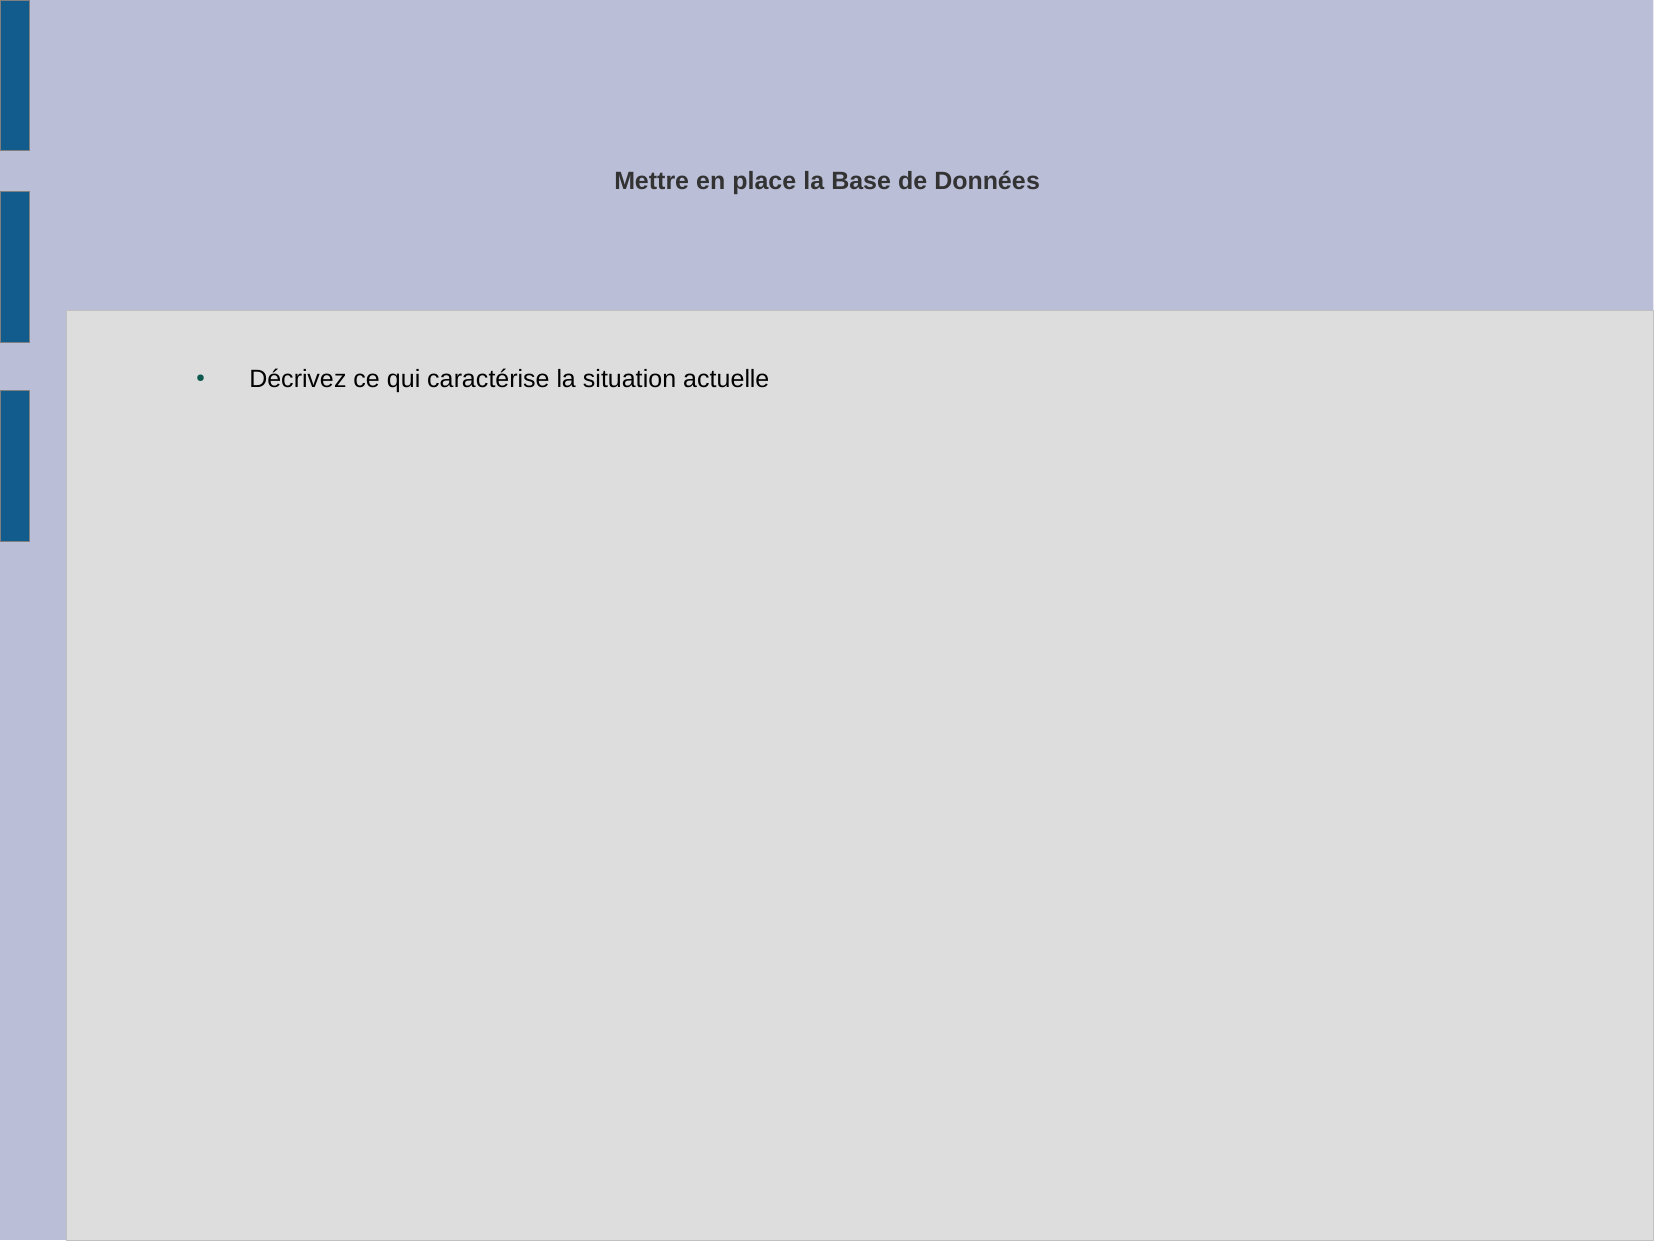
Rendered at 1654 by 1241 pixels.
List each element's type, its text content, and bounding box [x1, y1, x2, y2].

list Décrivez ce qui caractérise la situation actuelle [178, 364, 1570, 1147]
title Mettre en place la Base de Données [121, 91, 1534, 299]
